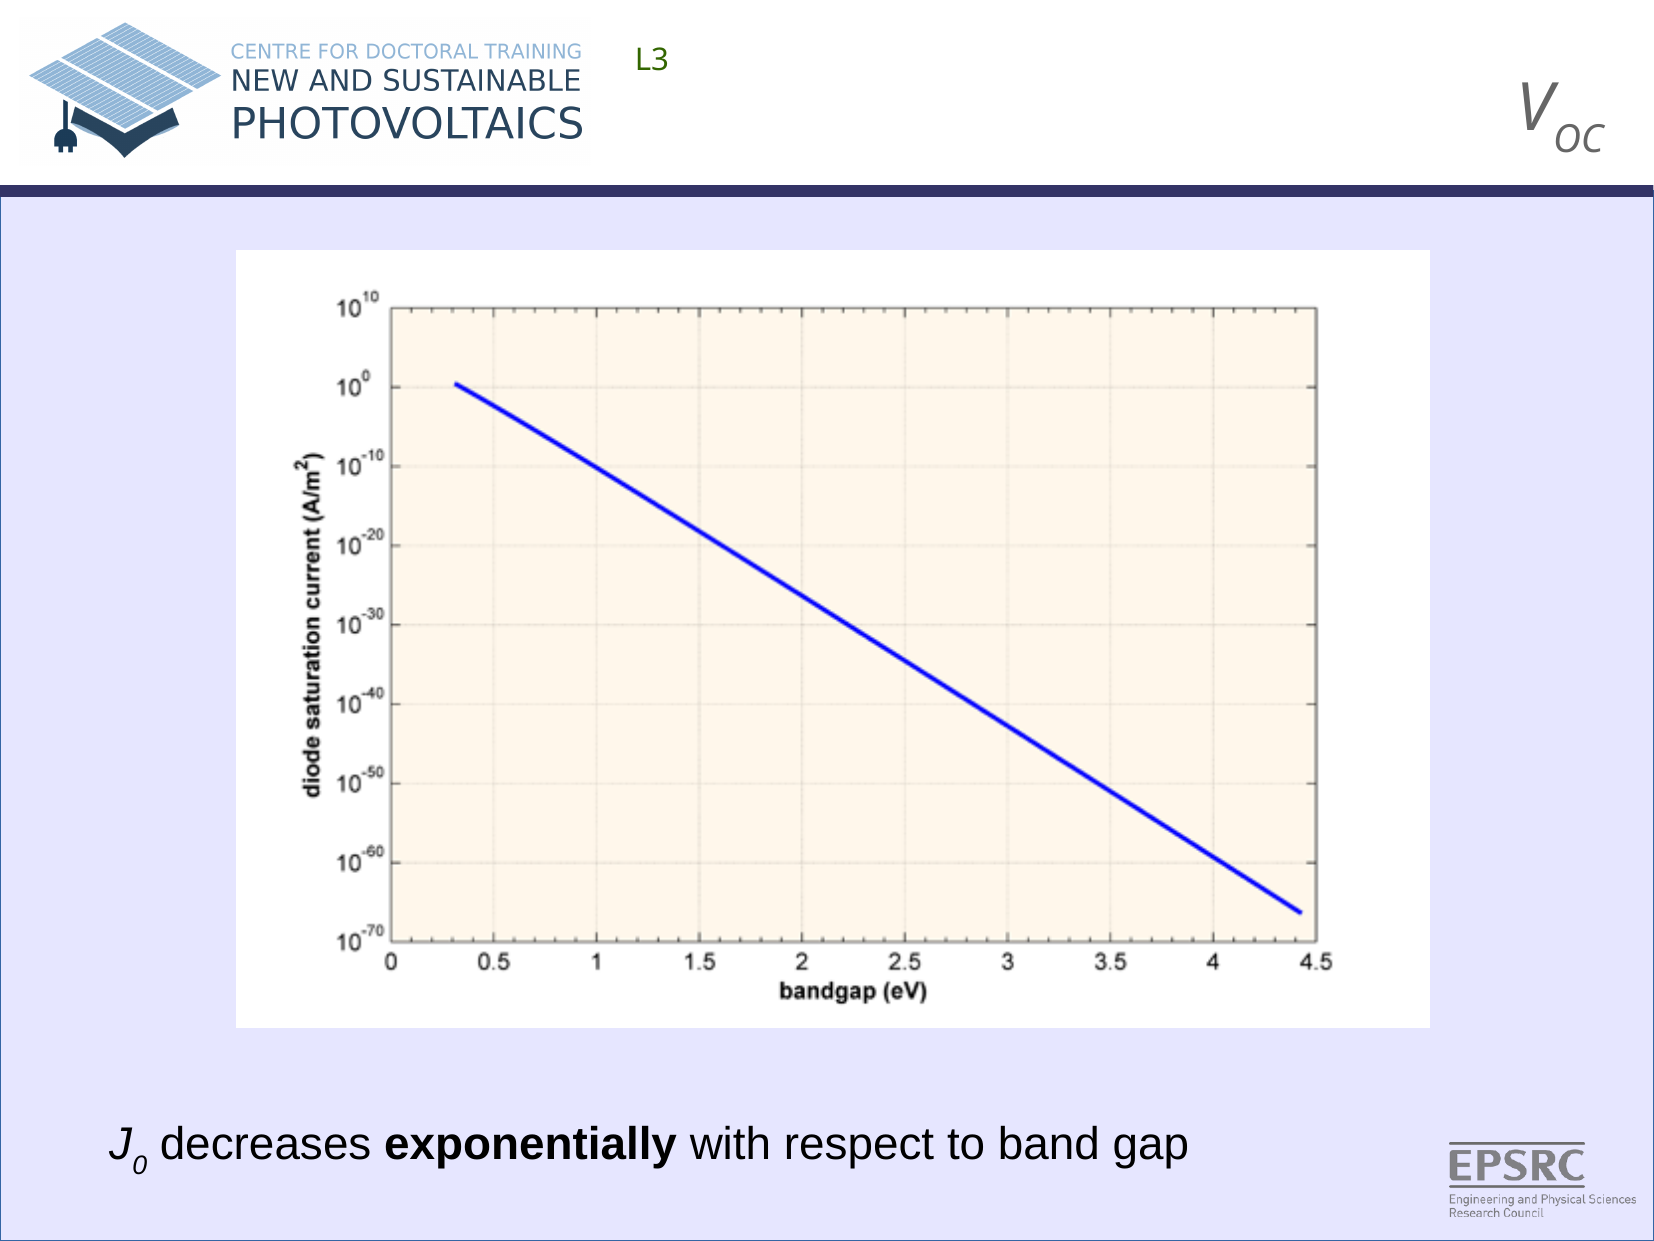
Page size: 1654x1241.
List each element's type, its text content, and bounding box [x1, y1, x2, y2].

text_box L3 [620, 29, 880, 80]
text_box [0, 197, 1654, 1241]
picture [19, 17, 591, 166]
text_box J0 decreases exponentially with respect to band gap [94, 1110, 1264, 1188]
picture [236, 250, 1430, 1028]
picture [1449, 1142, 1636, 1217]
text_box VOC [767, 52, 1619, 159]
